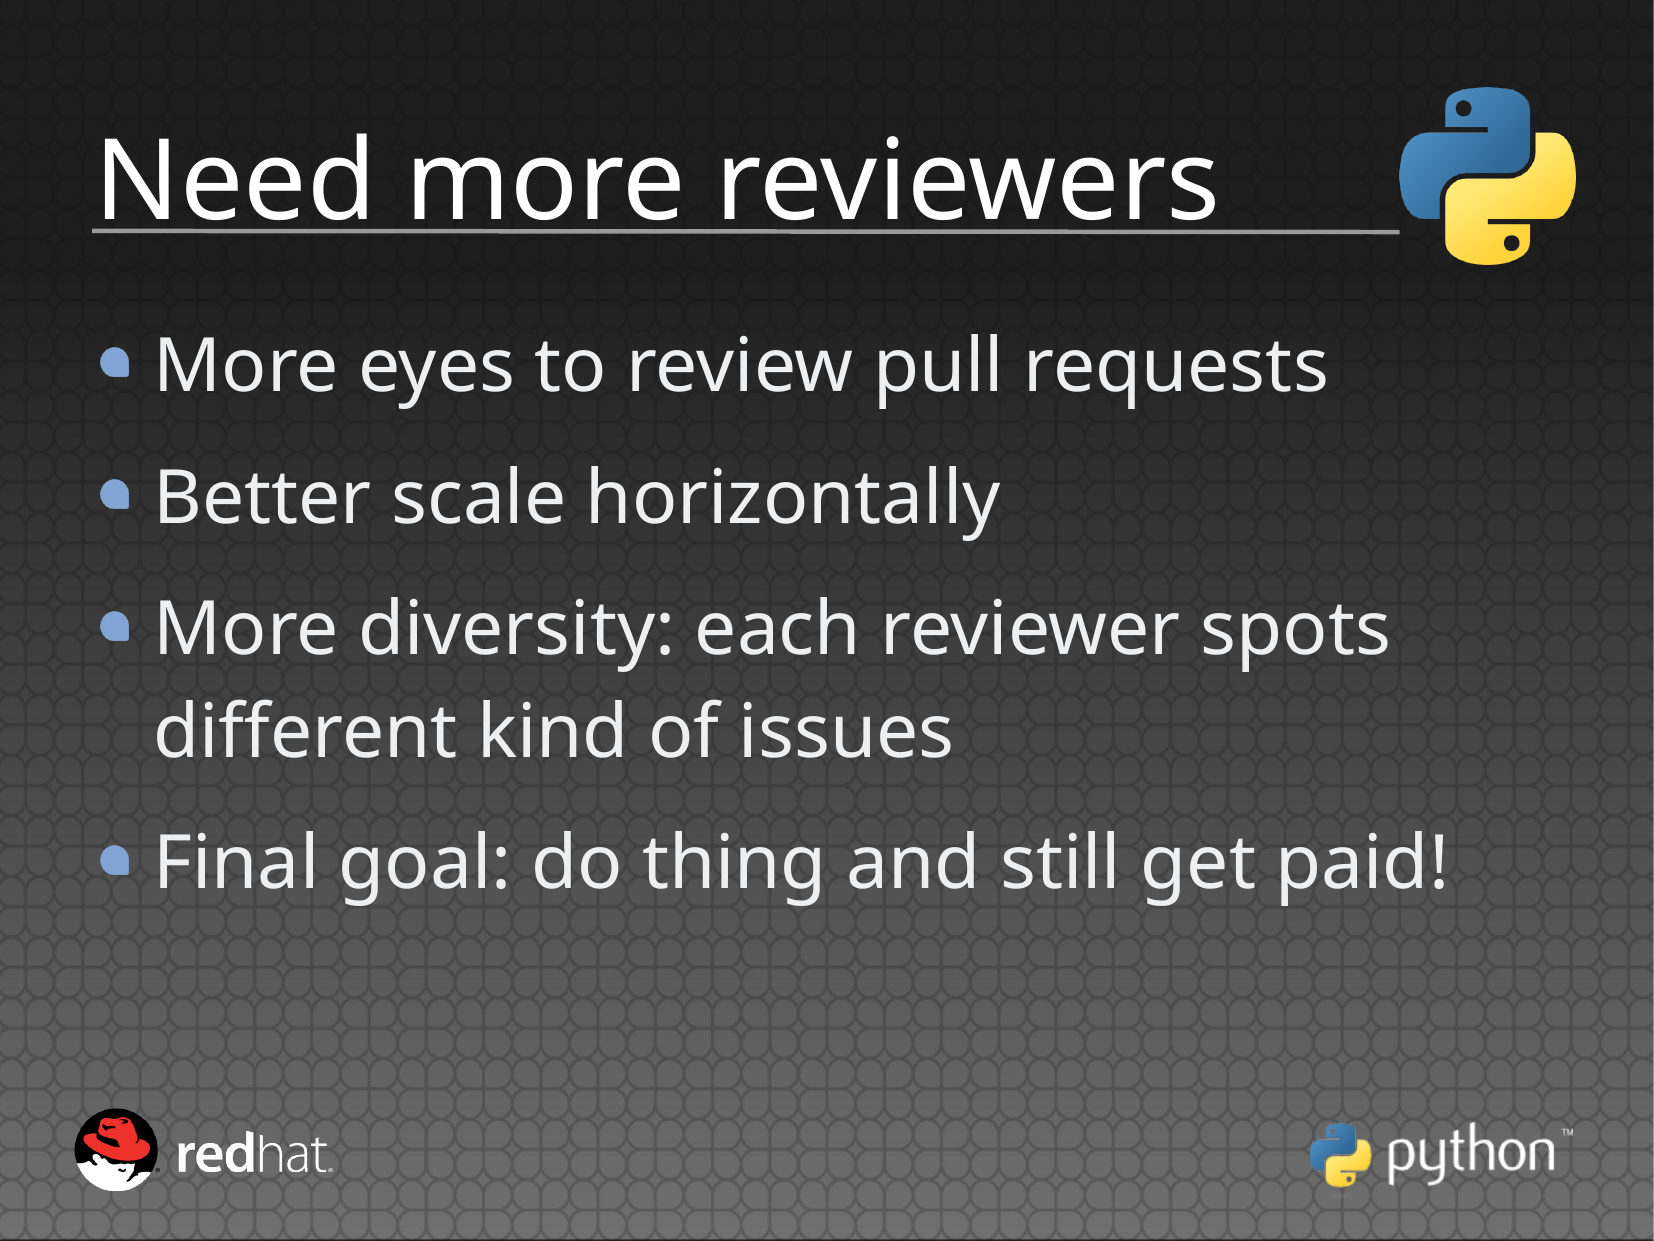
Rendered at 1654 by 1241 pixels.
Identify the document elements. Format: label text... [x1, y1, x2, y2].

picture [0, 0, 1654, 1241]
title Need more reviewers [94, 100, 1426, 251]
list More eyes to review pull requests Better scale horizontally More diversity: each reviewer spots different kind of issues Final goal: do thing and still get paid! [82, 311, 1571, 1051]
